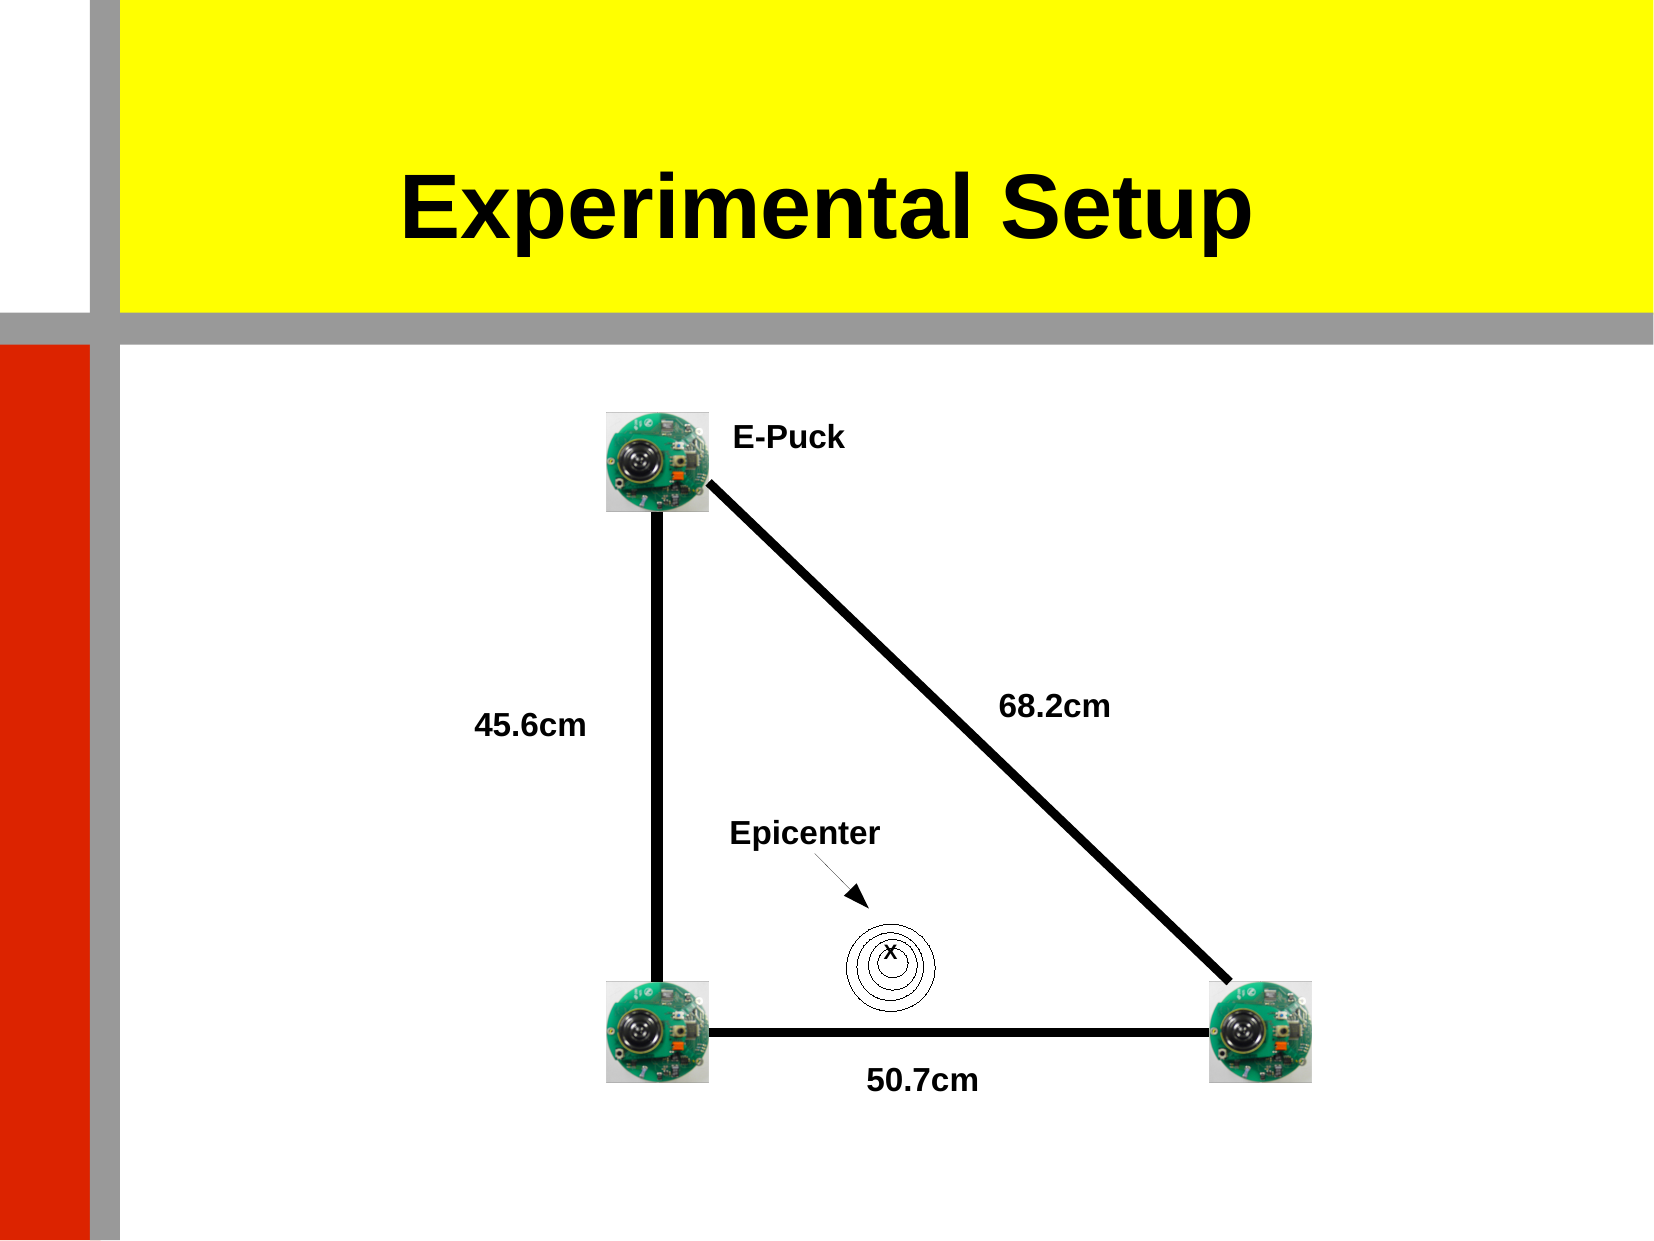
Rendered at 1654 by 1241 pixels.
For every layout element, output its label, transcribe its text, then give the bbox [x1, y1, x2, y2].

picture [1209, 981, 1312, 1083]
text_box [846, 924, 927, 1012]
text_box 50.7cm [851, 1053, 1031, 1107]
text_box X [868, 933, 932, 993]
title Experimental Setup [121, 102, 1534, 311]
picture [606, 412, 709, 512]
text_box 68.2cm [983, 679, 1163, 733]
picture [606, 981, 709, 1083]
text_box E-Puck [717, 410, 869, 464]
text_box 45.6cm [459, 699, 639, 752]
text_box [932, 951, 936, 984]
text_box Epicenter [714, 806, 929, 860]
